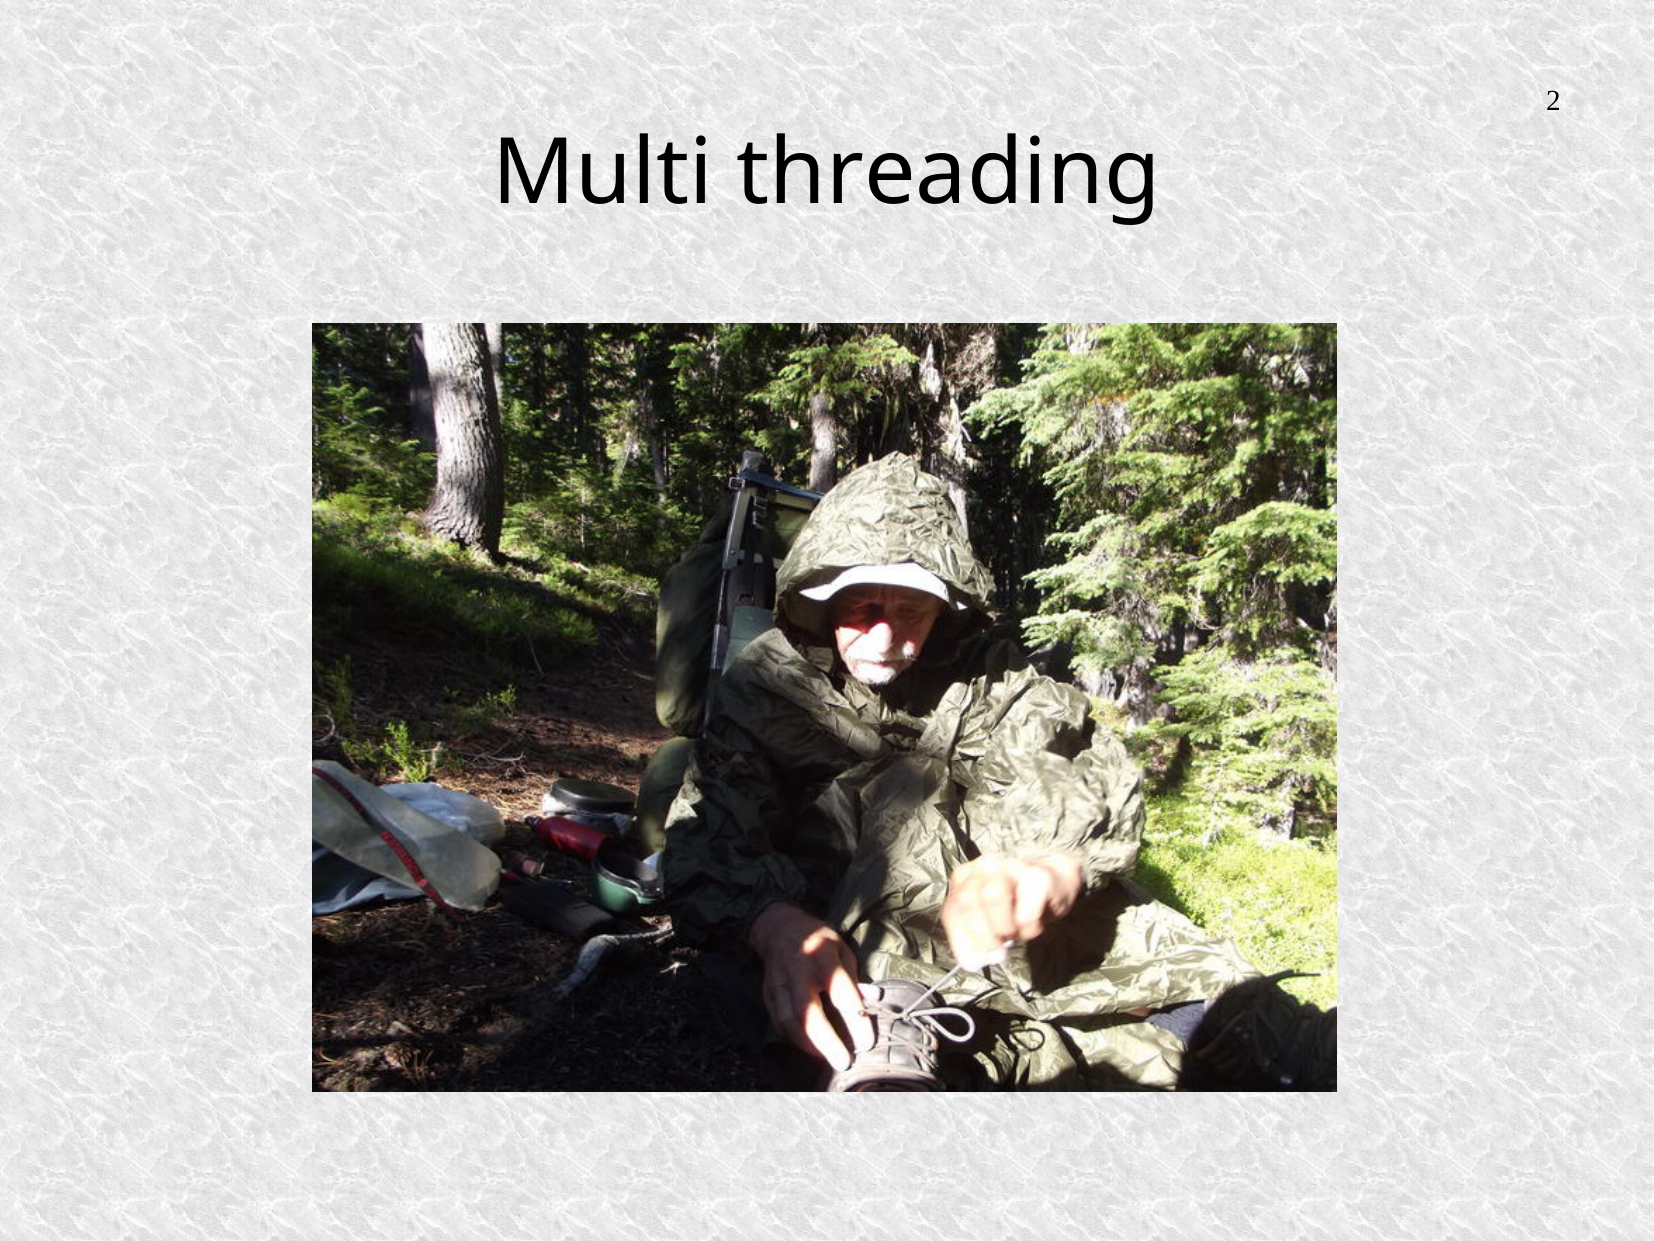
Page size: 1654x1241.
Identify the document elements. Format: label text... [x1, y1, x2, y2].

picture [0, 0, 1654, 1241]
title Multi threading [121, 58, 1534, 279]
list [121, 305, 1534, 906]
